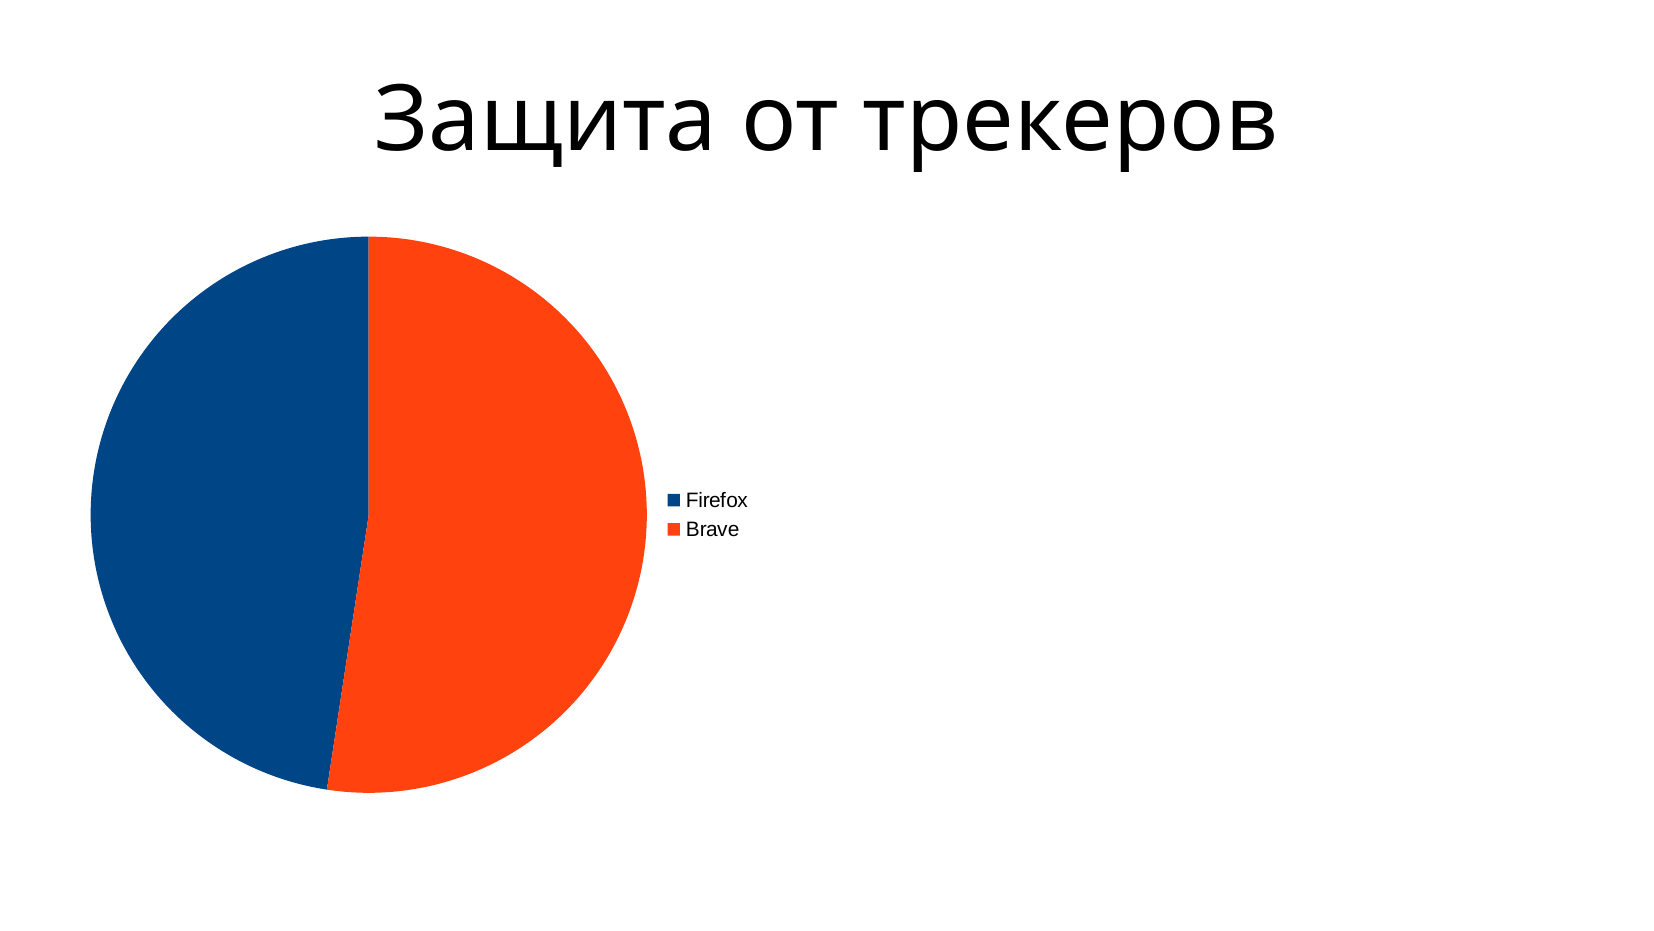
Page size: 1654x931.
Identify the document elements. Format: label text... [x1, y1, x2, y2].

title Защита от трекеров [82, 37, 1571, 193]
chart [76, 173, 768, 857]
